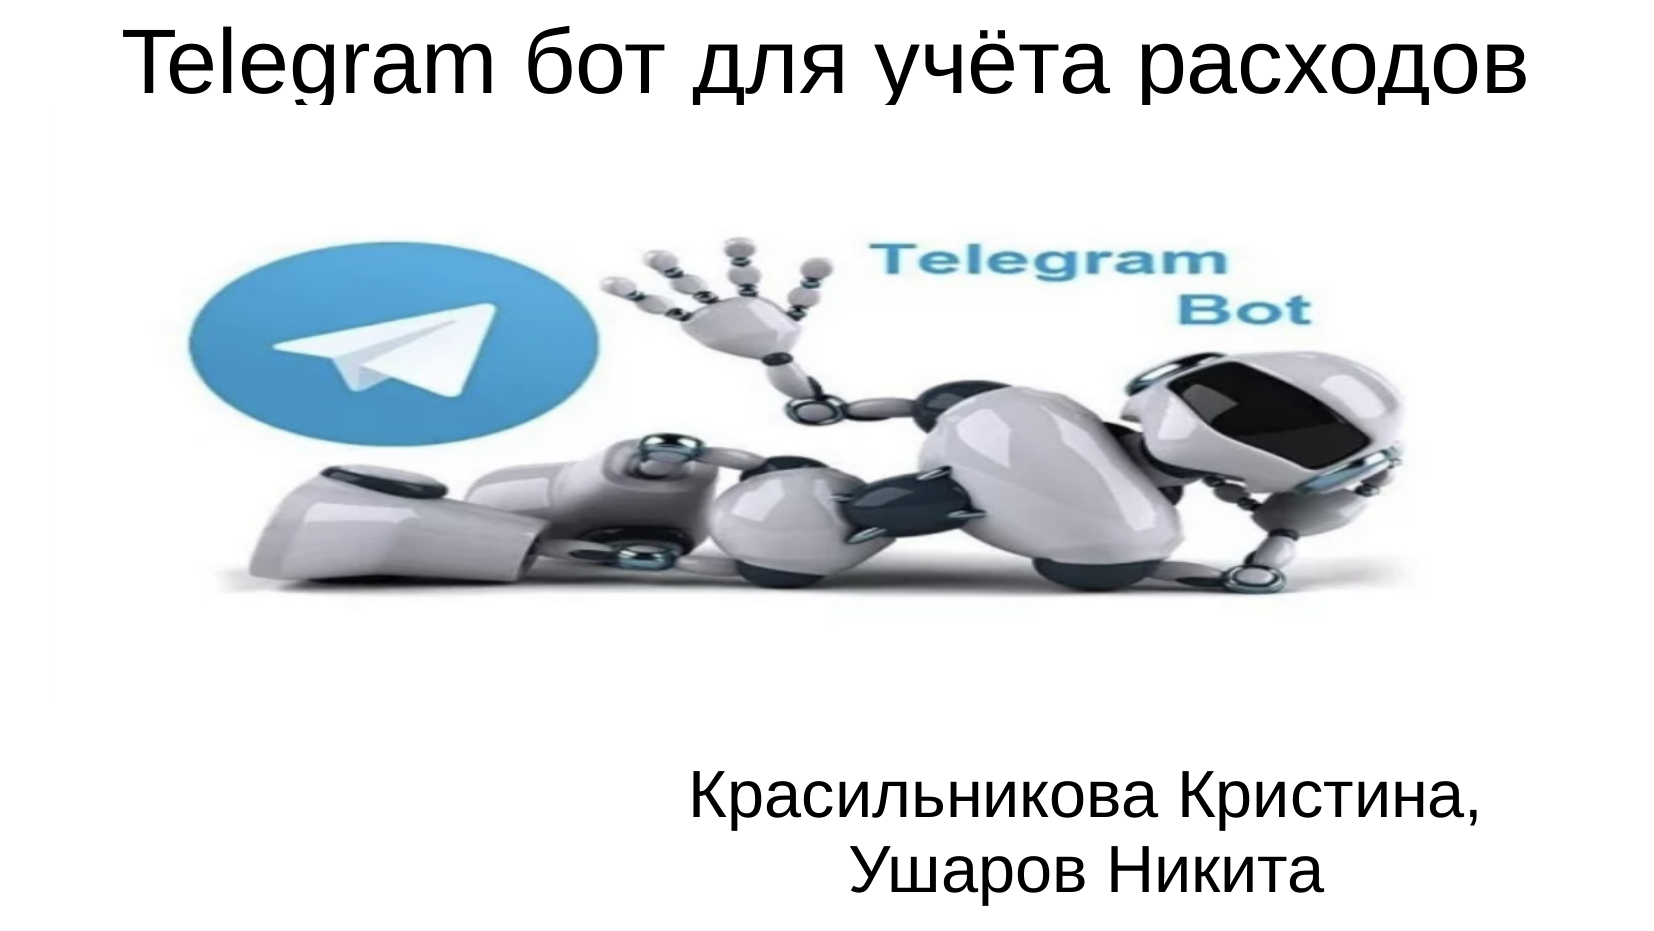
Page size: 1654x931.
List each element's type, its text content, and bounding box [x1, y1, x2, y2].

picture [51, 105, 1593, 700]
title Telegram бот для учёта расходов [82, 0, 1571, 105]
subtitle Красильникова Кристина, Ушаров Никита [590, 757, 1583, 907]
